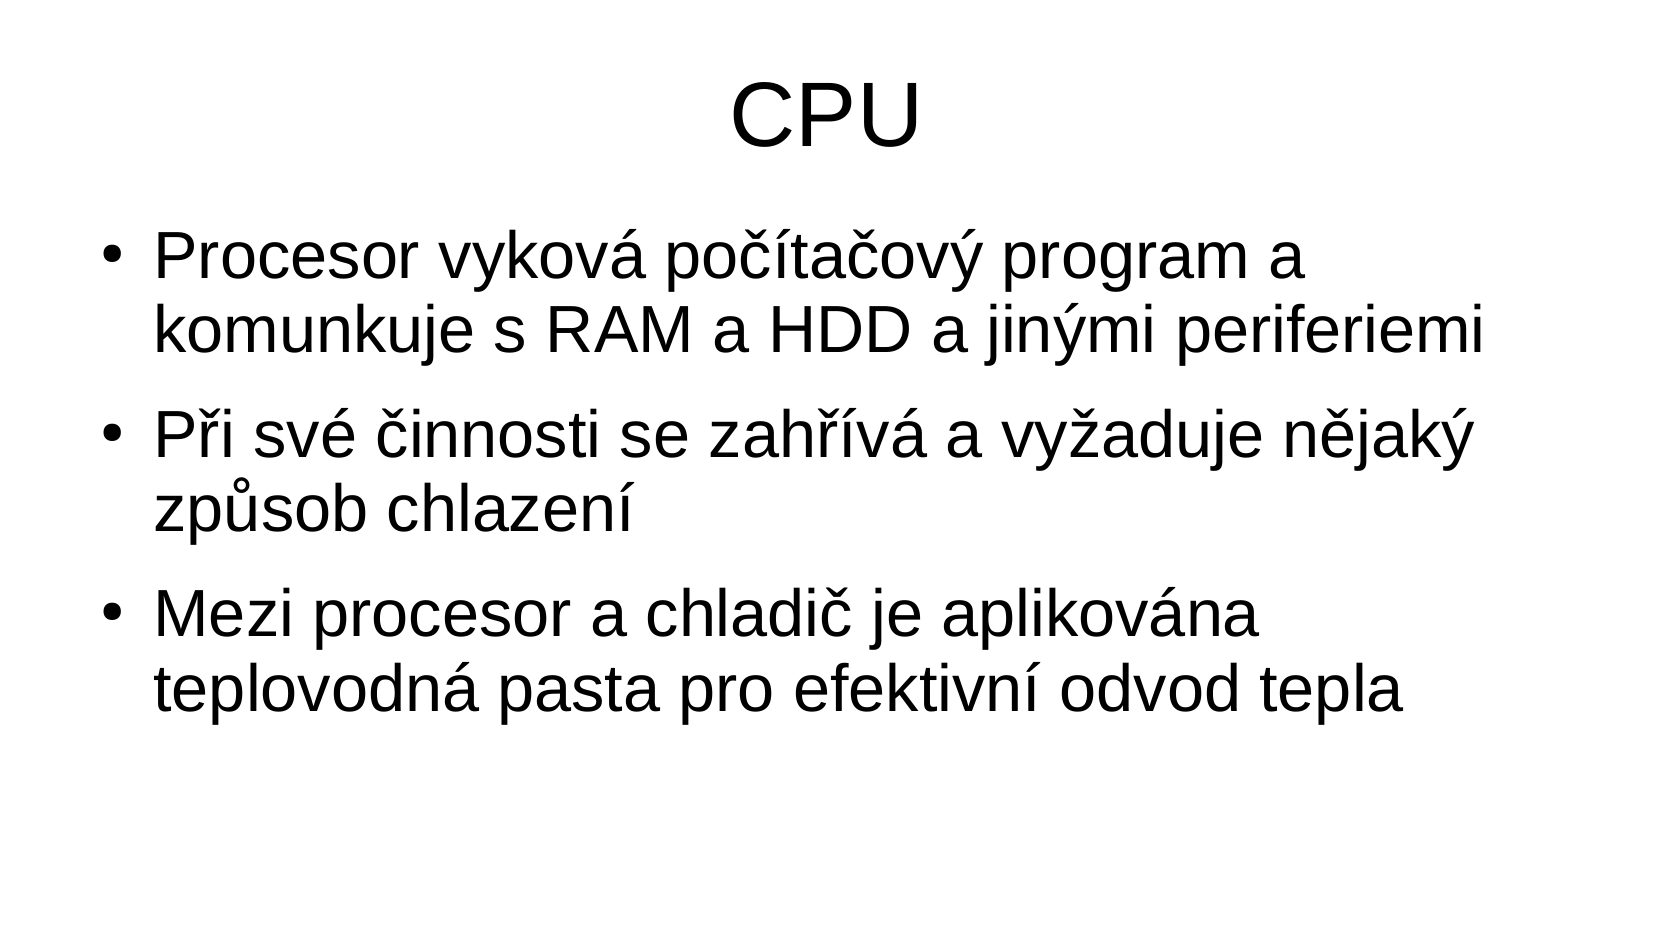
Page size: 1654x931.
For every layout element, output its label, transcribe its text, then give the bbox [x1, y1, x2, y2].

list Procesor vyková počítačový program a komunkuje s RAM a HDD a jinými periferiemi Při své činnosti se zahřívá a vyžaduje nějaký způsob chlazení Mezi procesor a chladič je aplikována teplovodná pasta pro efektivní odvod tepla [82, 217, 1571, 758]
title CPU [82, 37, 1571, 193]
